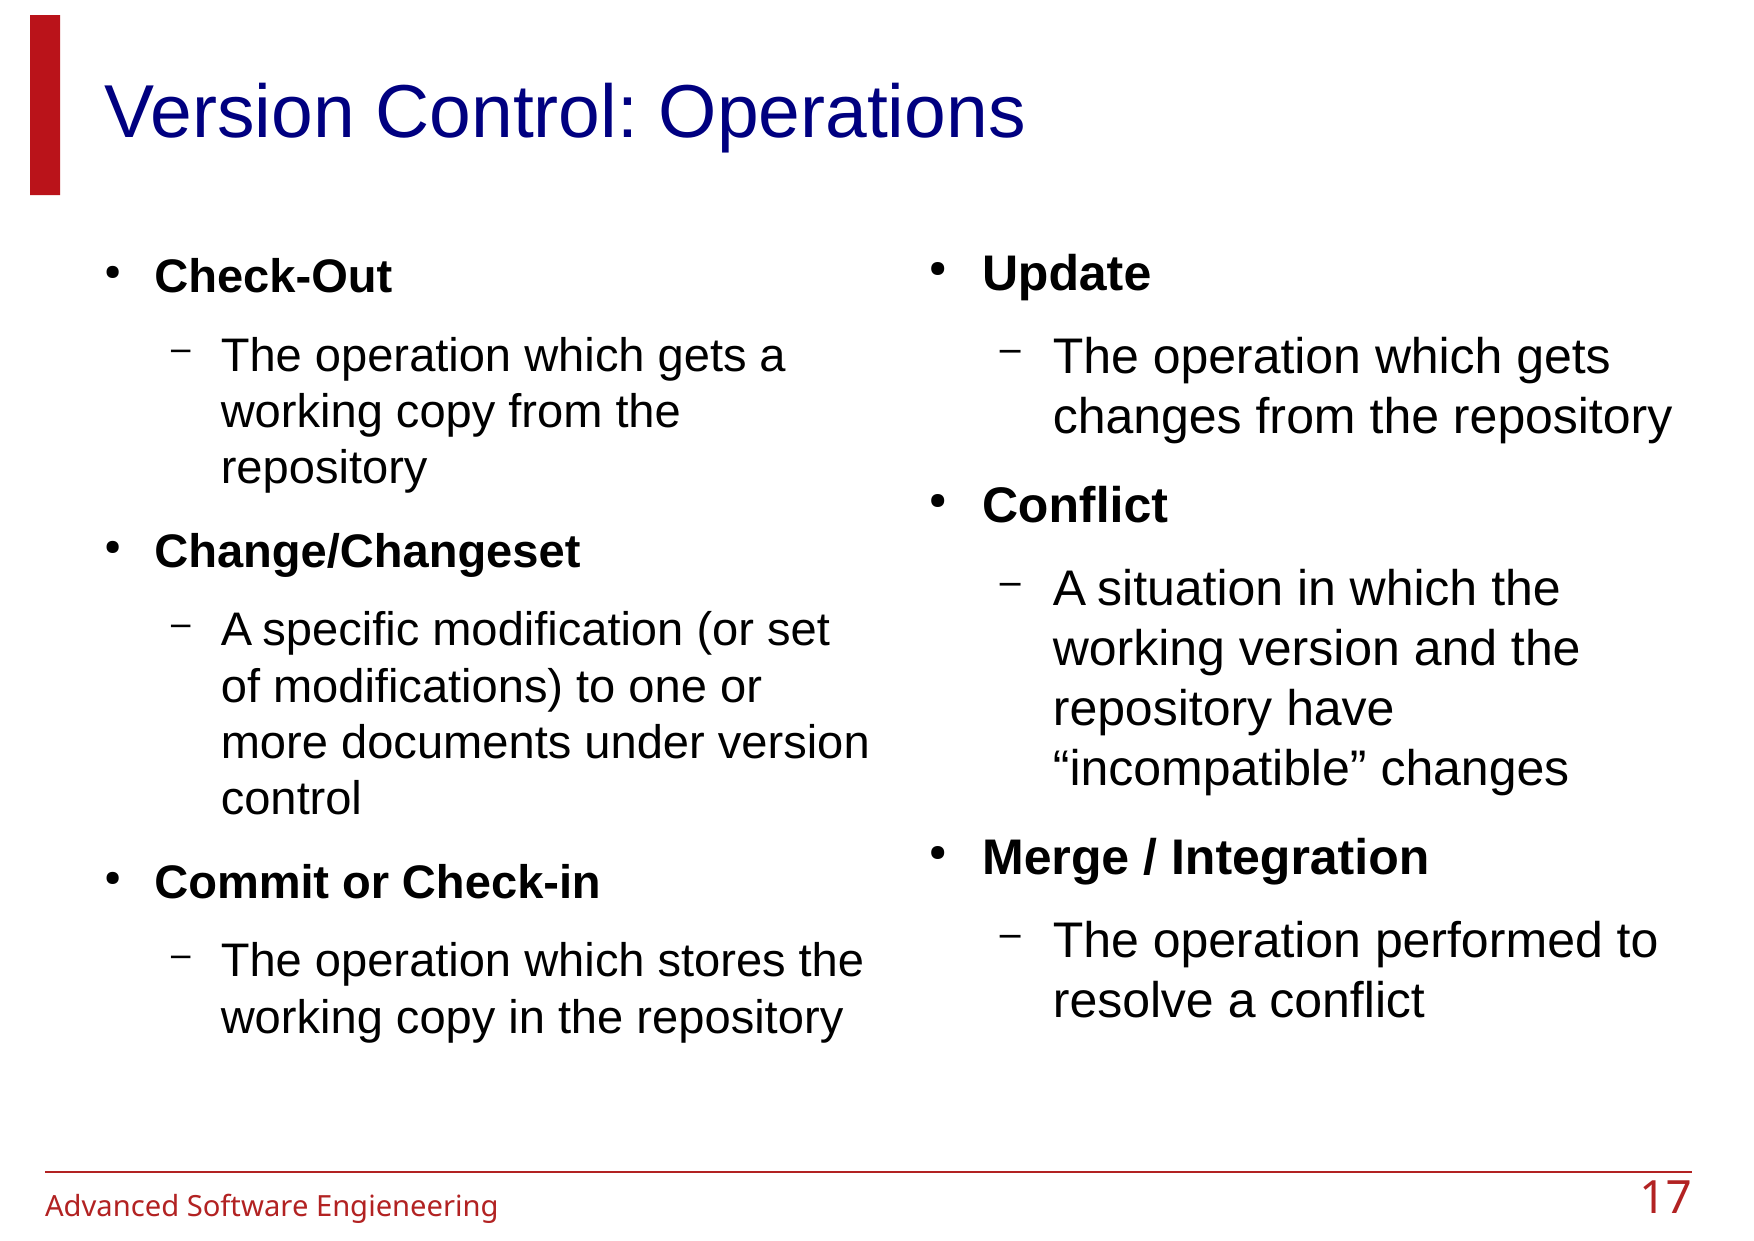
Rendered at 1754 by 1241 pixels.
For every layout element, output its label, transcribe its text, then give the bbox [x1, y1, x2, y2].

title Version Control: Operations [90, 19, 1726, 196]
list Check-Out The operation which gets a working copy from the repository Change/Changeset A specific modification (or set of modifications) to one or more documents under version control Commit or Check-in The operation which stores the working copy in the repository [87, 245, 873, 1086]
list Update The operation which gets changes from the repository Conflict A situation in which the working version and the repository have “incompatible” changes Merge / Integration The operation performed to resolve a conflict [911, 240, 1696, 1066]
